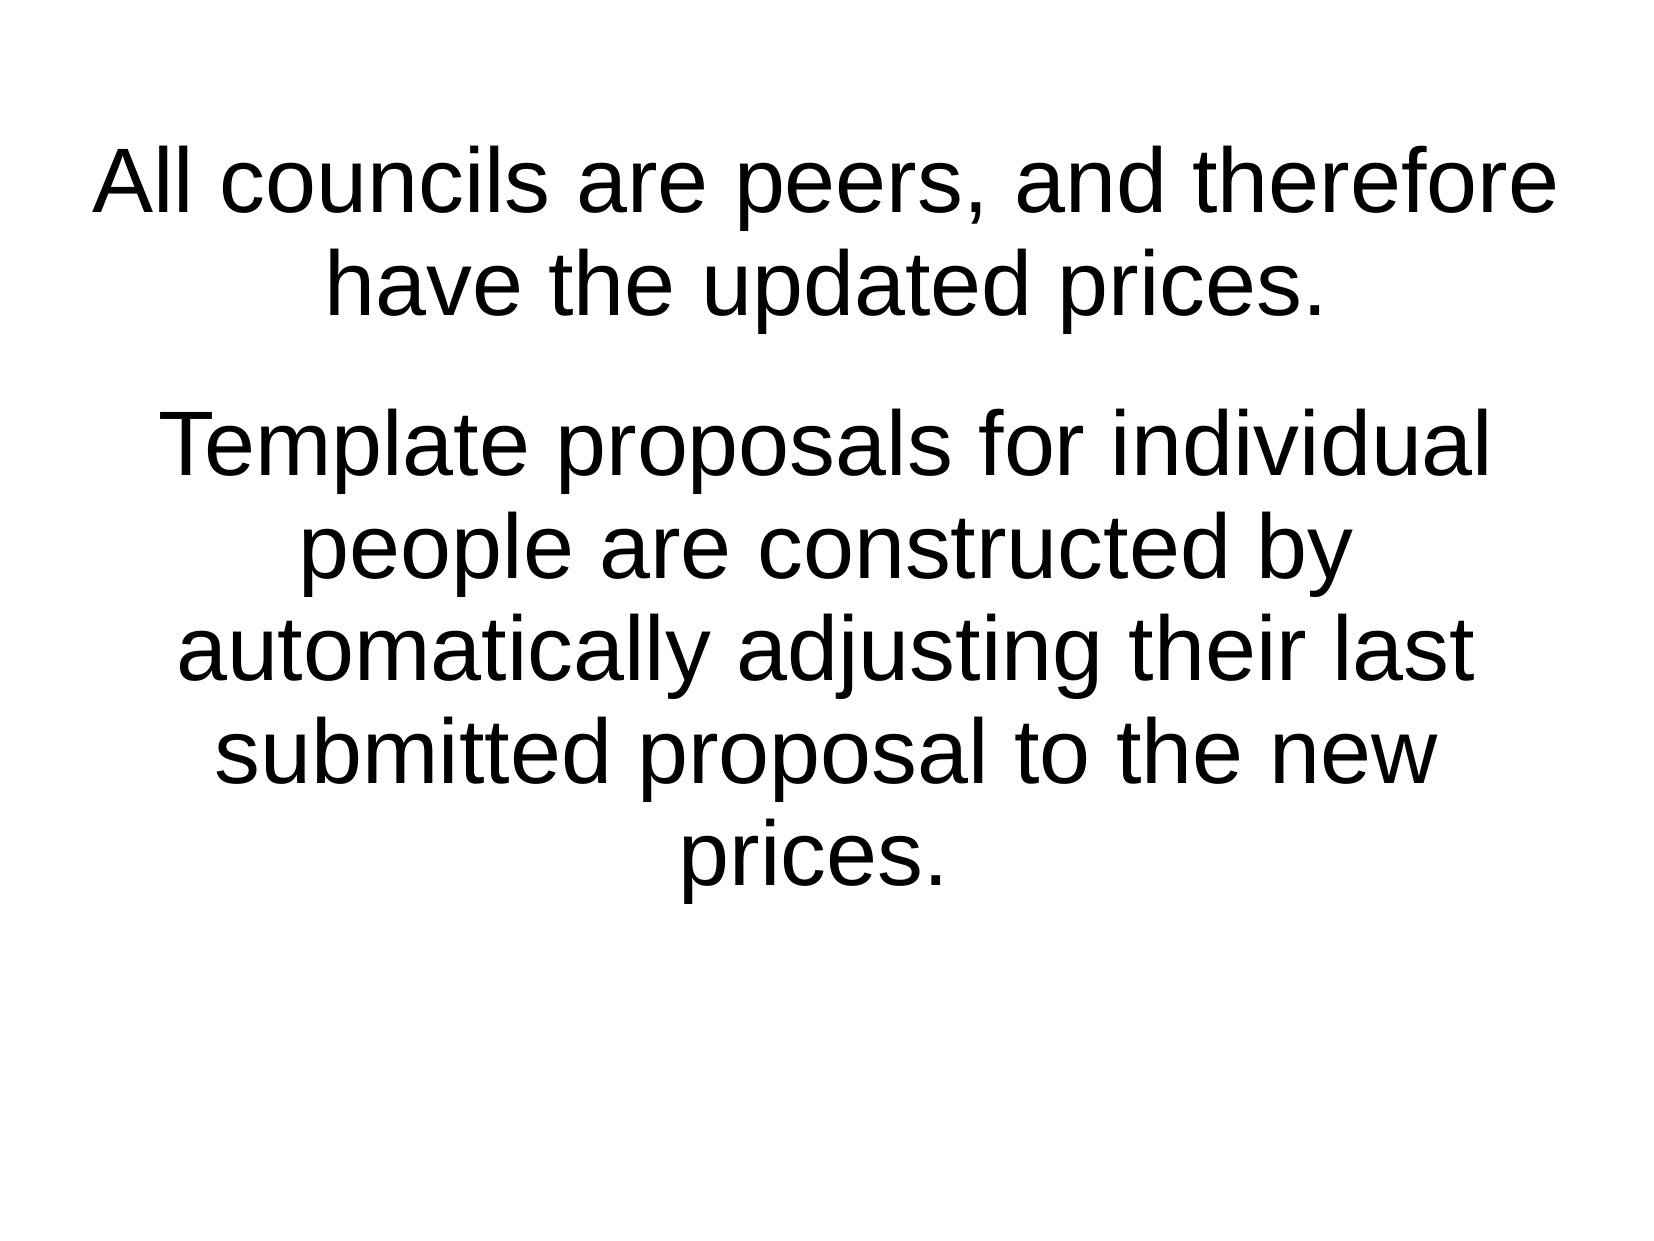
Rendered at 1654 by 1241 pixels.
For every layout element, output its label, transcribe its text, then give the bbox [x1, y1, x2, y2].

title All councils are peers, and therefore have the updated prices. [82, 129, 1571, 335]
title Template proposals for individual people are constructed by automatically adjusting their last submitted proposal to the new prices. [82, 392, 1571, 906]
